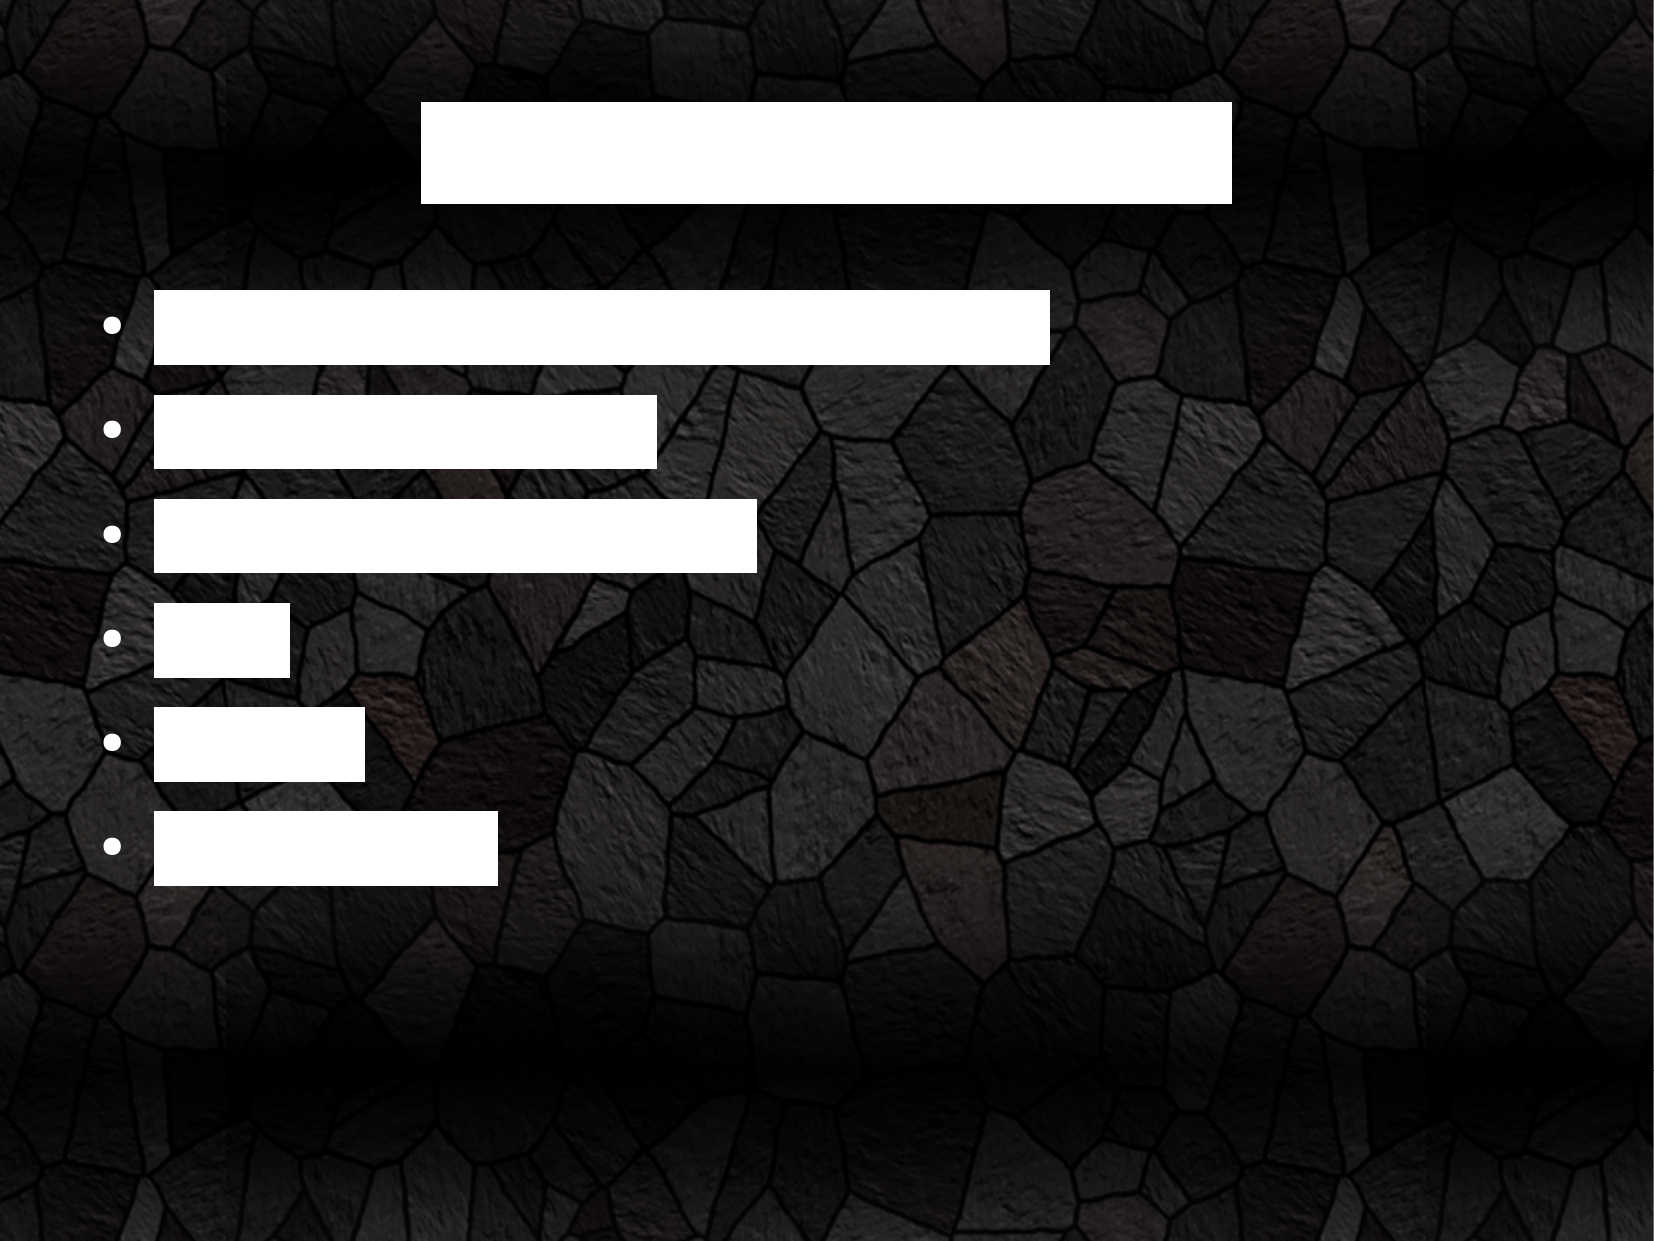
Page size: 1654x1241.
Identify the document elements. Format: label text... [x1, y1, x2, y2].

title Aun más comandos [82, 49, 1571, 257]
picture [0, 0, 1654, 1241]
list changepassword <username> dumpdata <app> loaddata <filename> shell dbshell collectstatic [82, 290, 1571, 1010]
